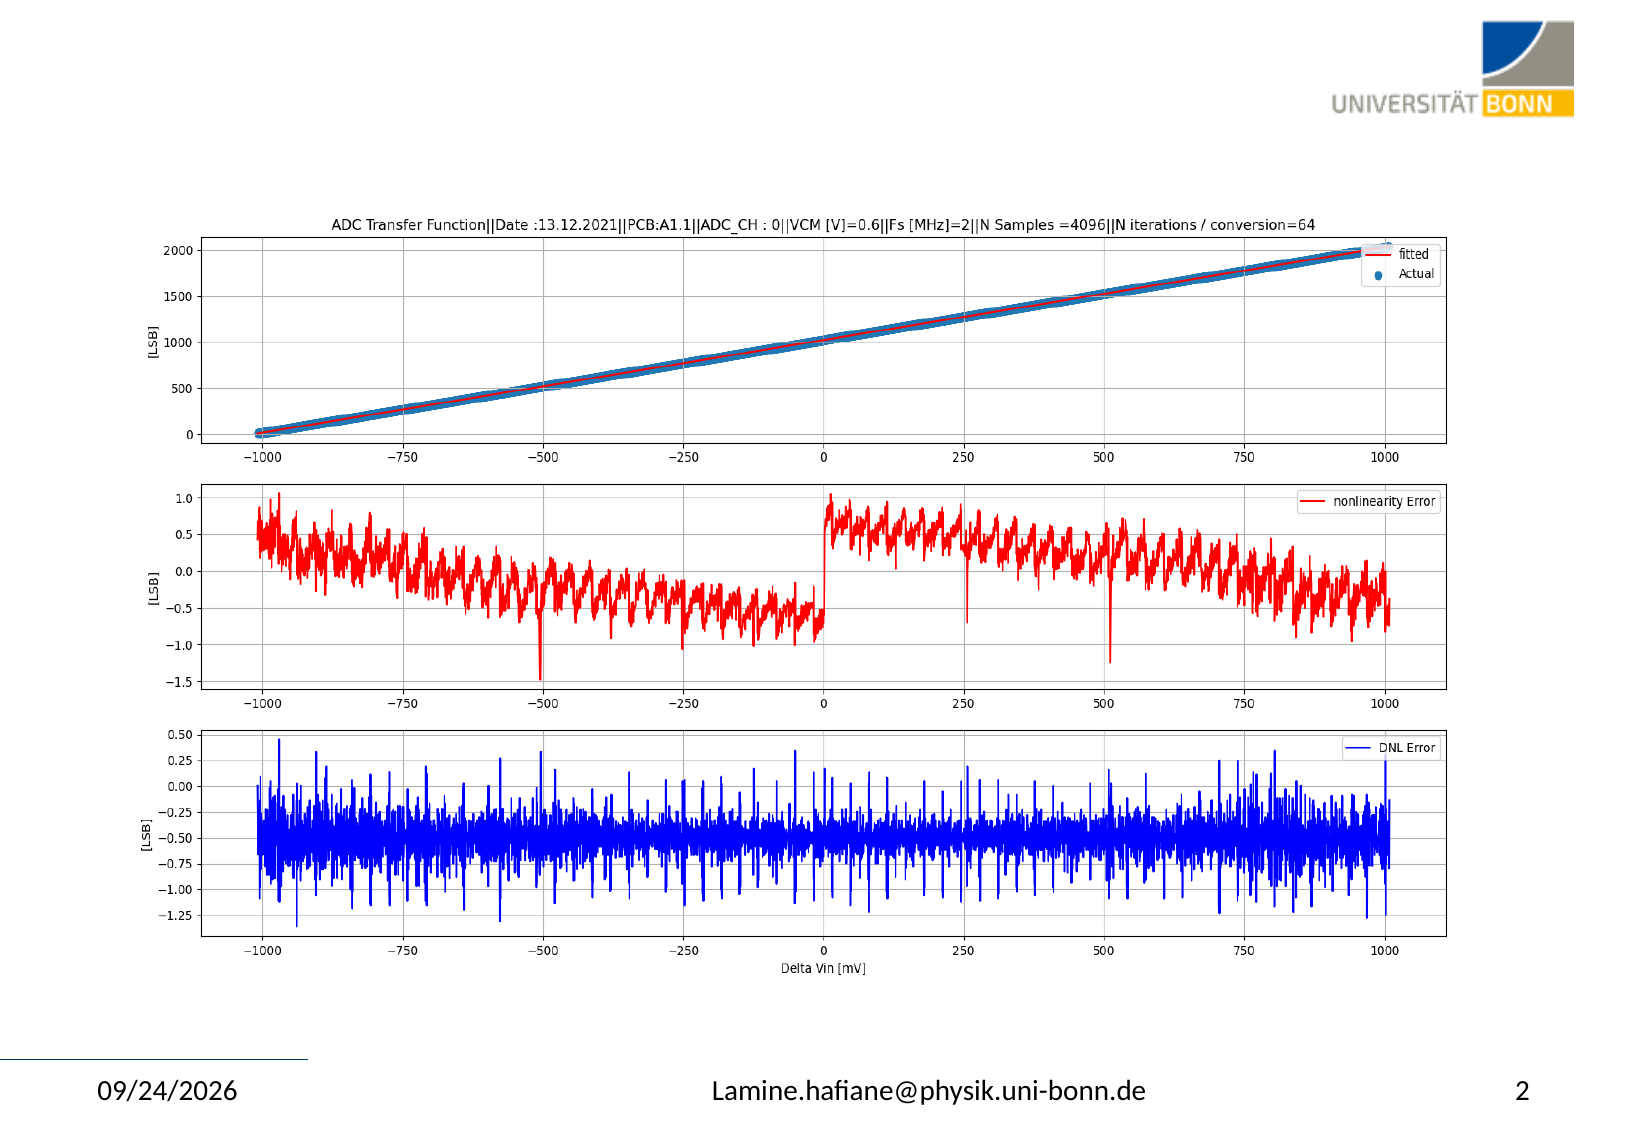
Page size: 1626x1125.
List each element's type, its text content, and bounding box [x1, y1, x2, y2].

slide_number 12/15/2021 [82, 1058, 513, 1119]
slide_number <Nummer> [1356, 1058, 1545, 1119]
picture [0, 0, 1606, 1036]
footer Lamine.hafiane@physik.uni-bonn.de [525, 1058, 1334, 1119]
